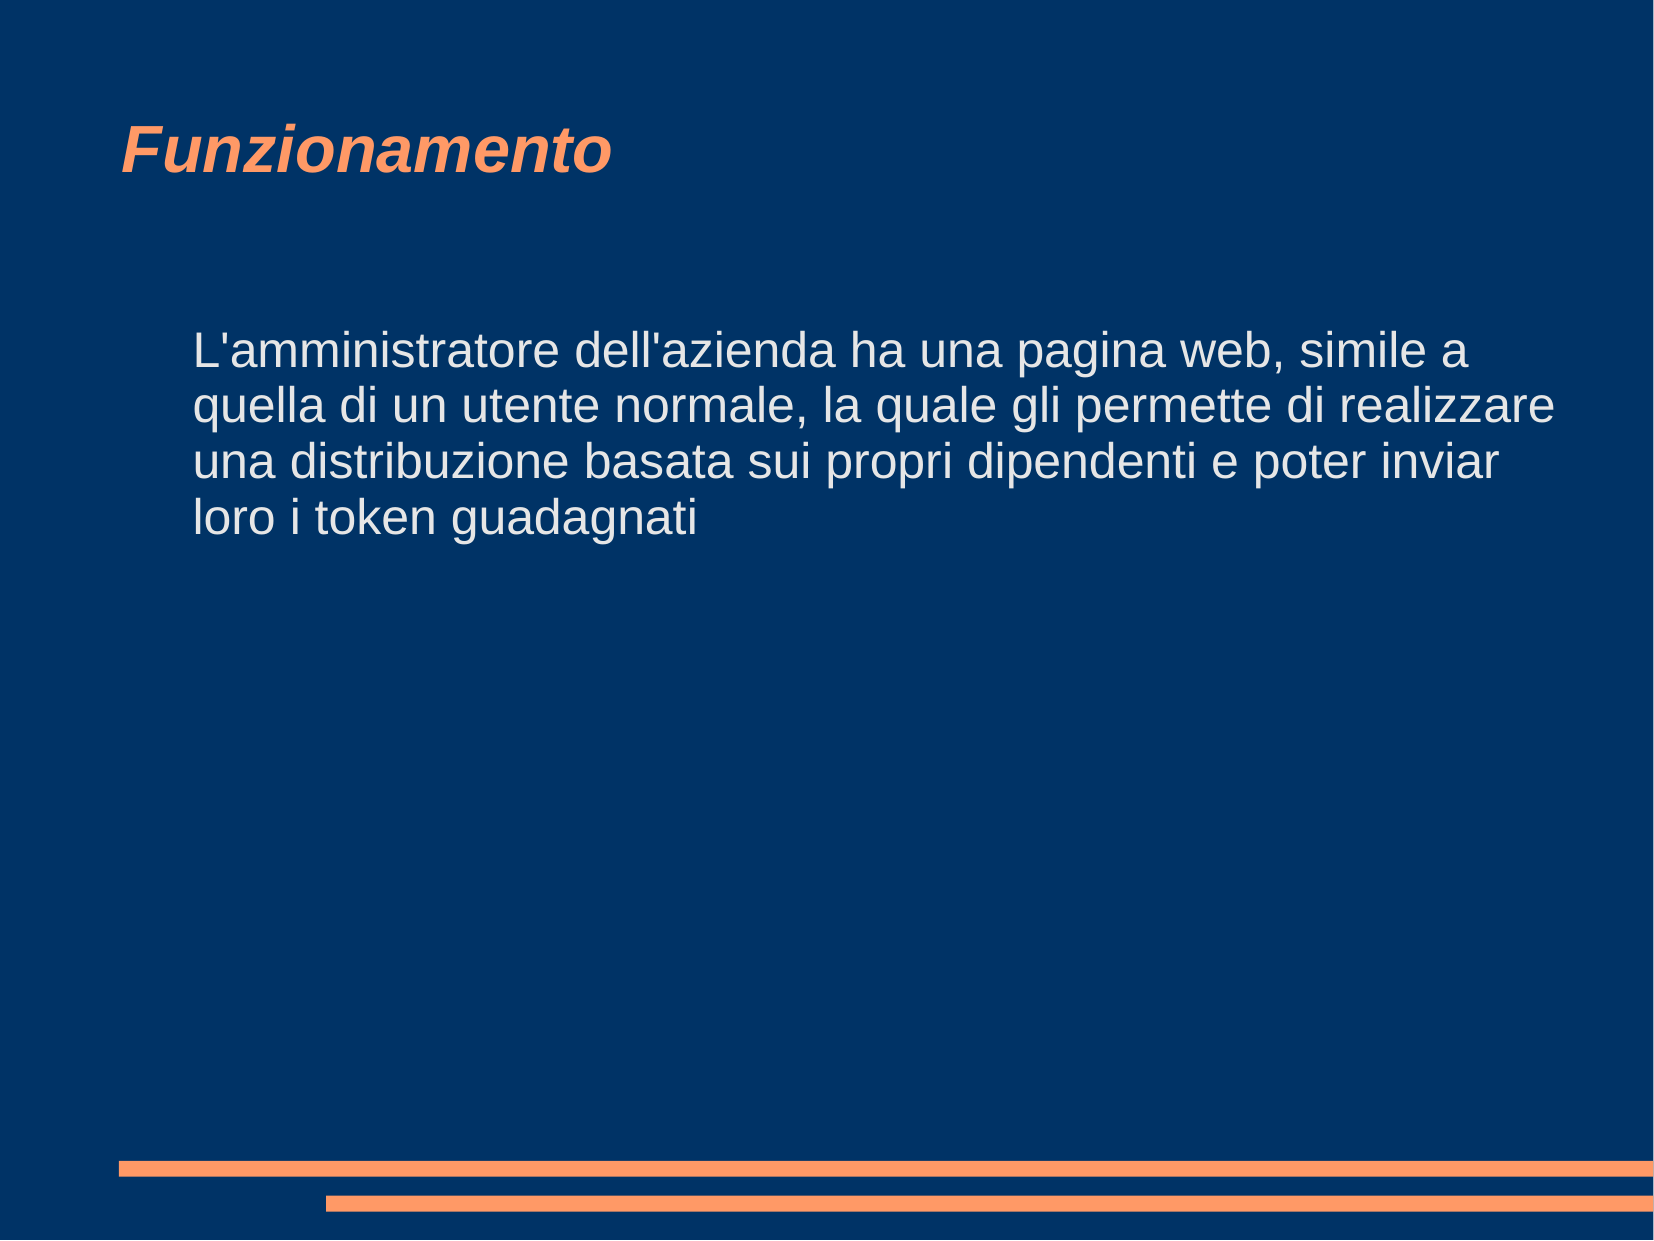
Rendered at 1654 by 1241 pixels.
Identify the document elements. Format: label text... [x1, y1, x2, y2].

title Funzionamento [121, 46, 1534, 254]
list L'amministratore dell'azienda ha una pagina web, simile a quella di un utente normale, la quale gli permette di realizzare una distribuzione basata sui propri dipendenti e poter inviar loro i token guadagnati [121, 322, 1561, 1132]
